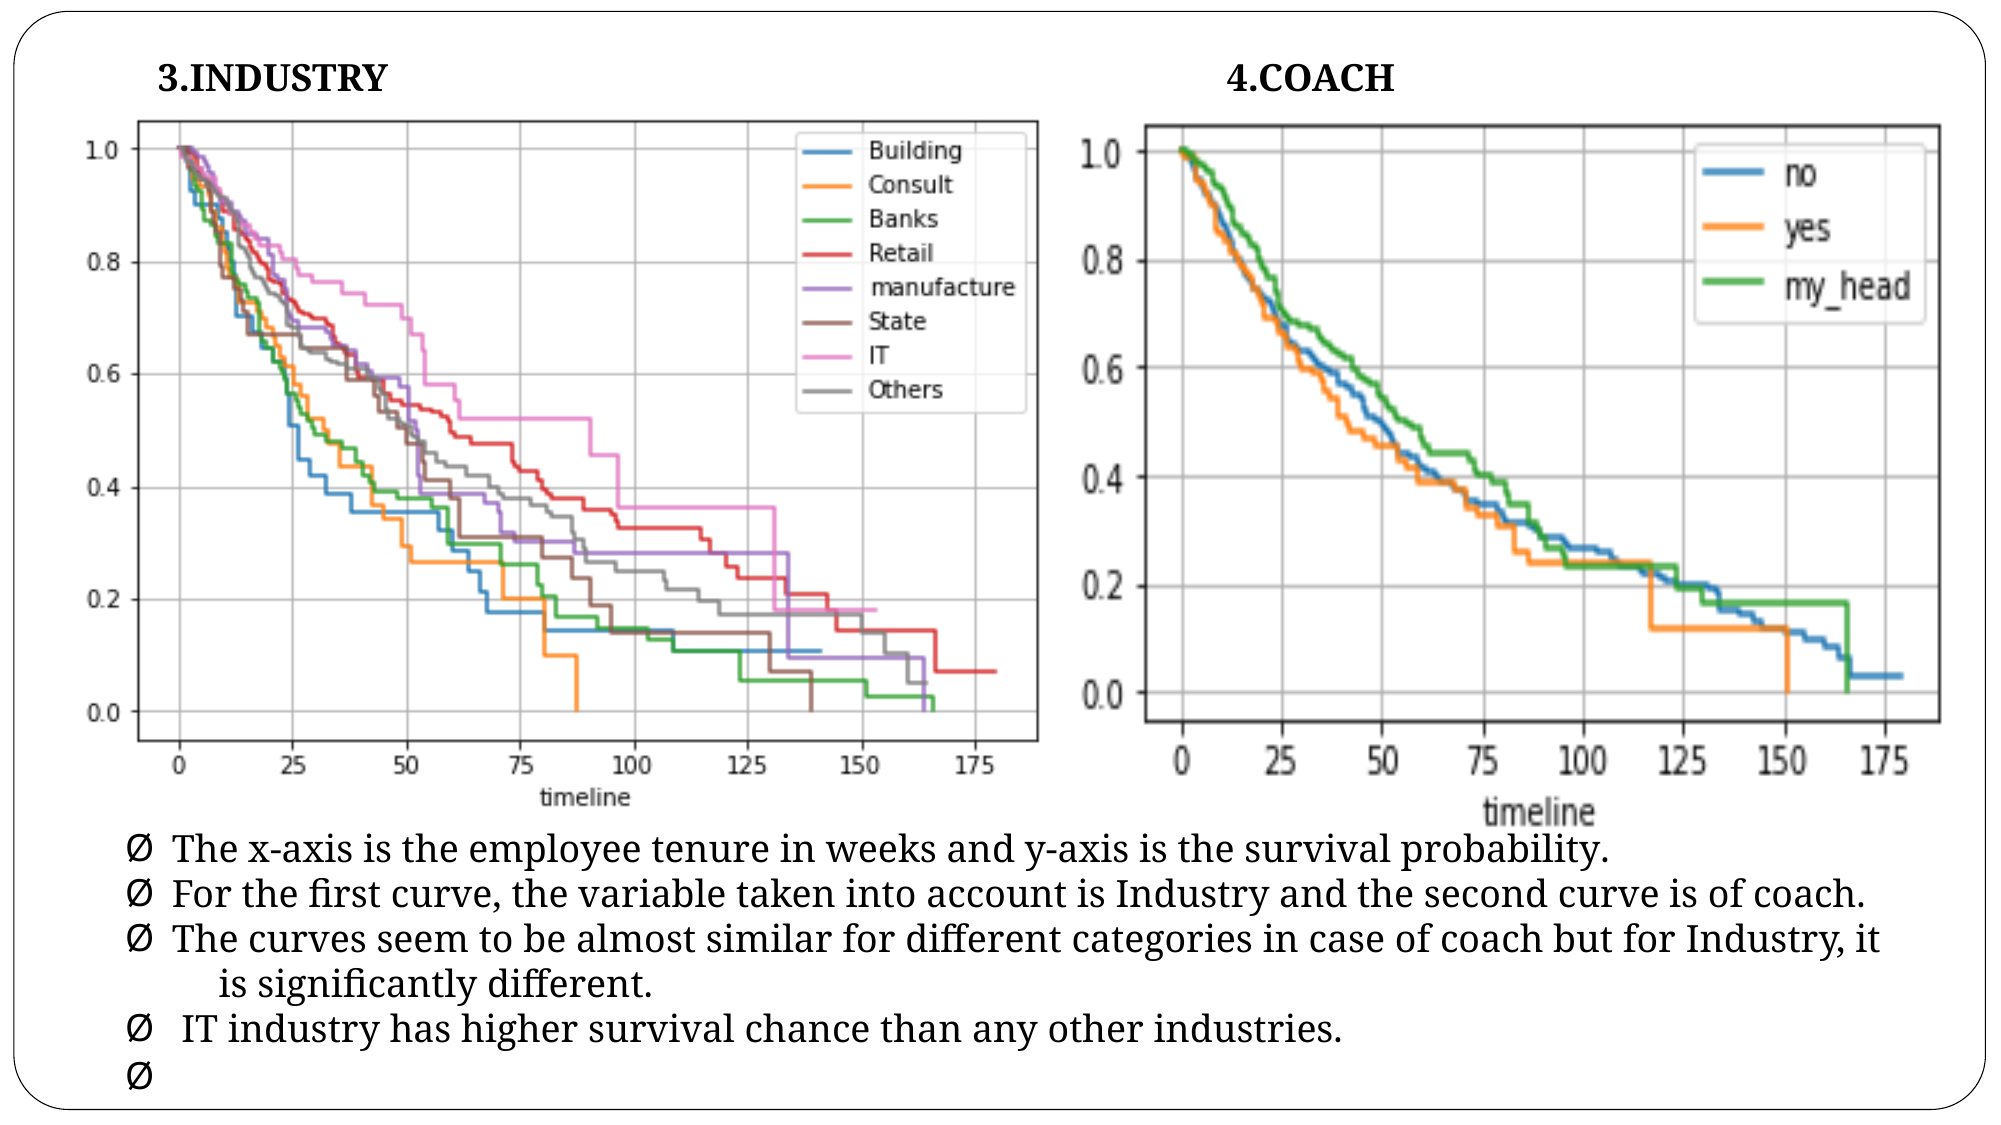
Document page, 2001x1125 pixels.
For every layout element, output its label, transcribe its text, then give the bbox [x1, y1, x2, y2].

picture [1060, 100, 1959, 860]
text_box The x-axis is the employee tenure in weeks and y-axis is the survival probability. For the first curve, the variable taken into account is Industry and the second curve is of coach. The curves seem to be almost similar for different categories in case of coach but for Industry, it is significantly different. IT industry has higher survival chance than any other industries. [109, 817, 1921, 1106]
text_box 3.INDUSTRY 4.COACH [142, 46, 1942, 107]
picture [69, 105, 1051, 827]
